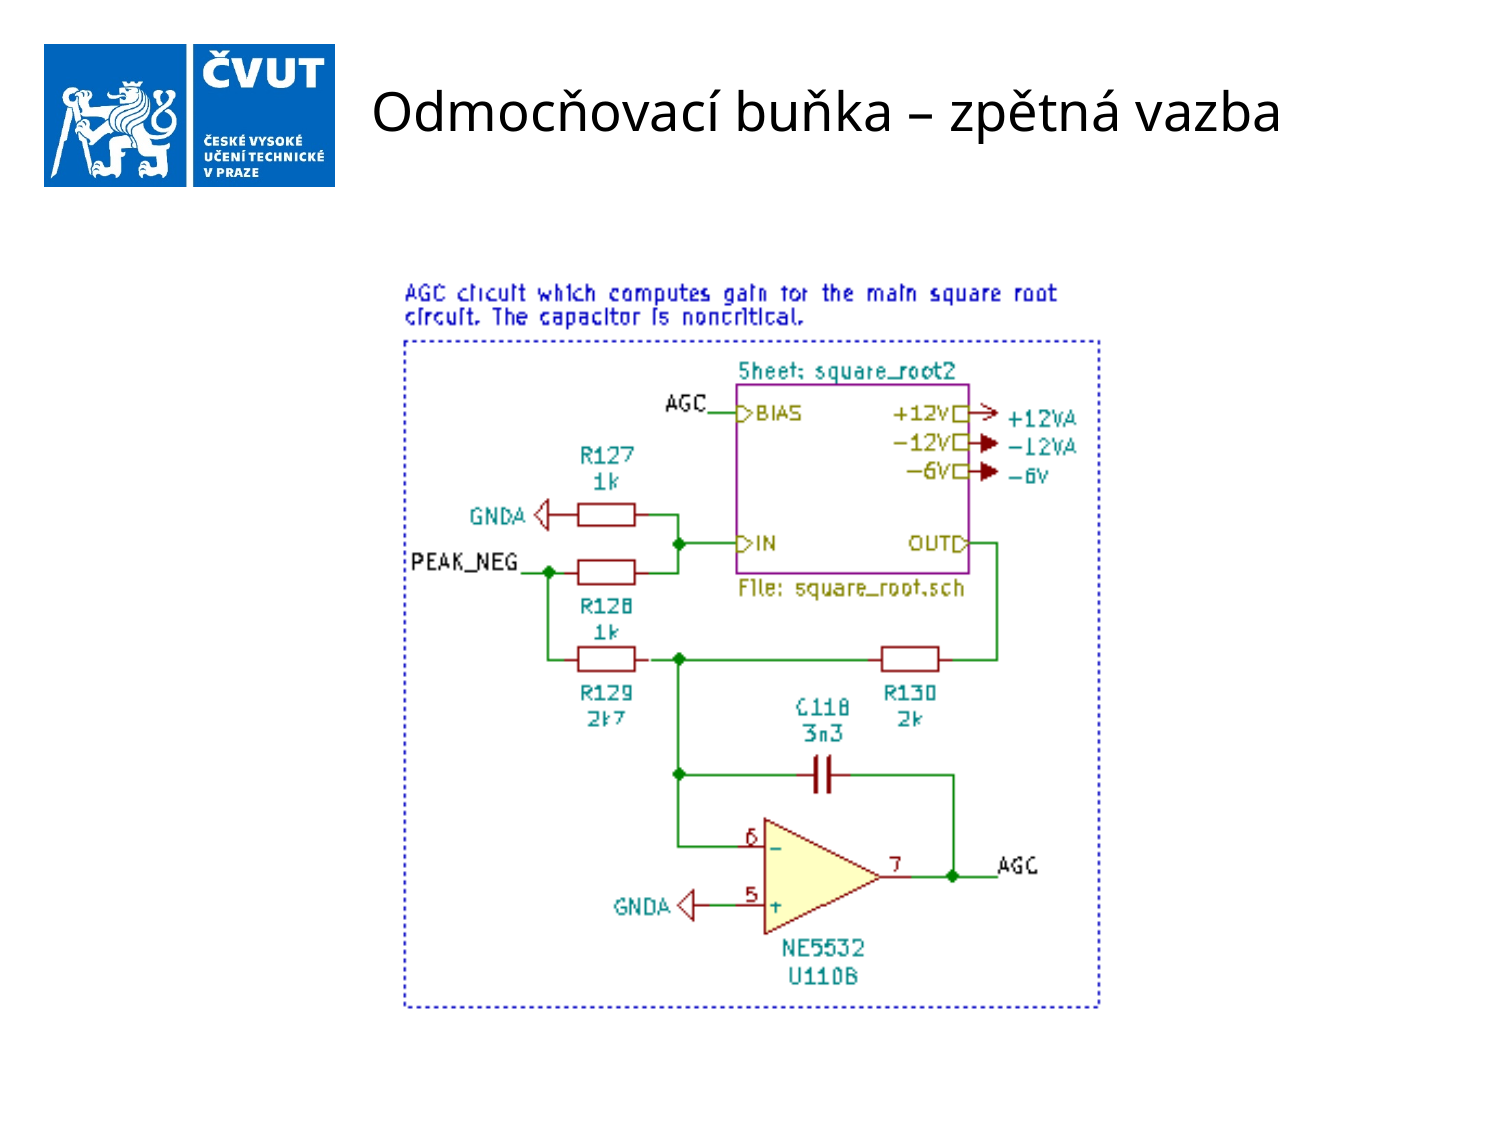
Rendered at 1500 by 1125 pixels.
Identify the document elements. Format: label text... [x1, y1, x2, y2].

picture [44, 44, 335, 187]
picture [375, 237, 1140, 1051]
title Odmocňovací buňka – zpětná vazba [356, 76, 1500, 255]
